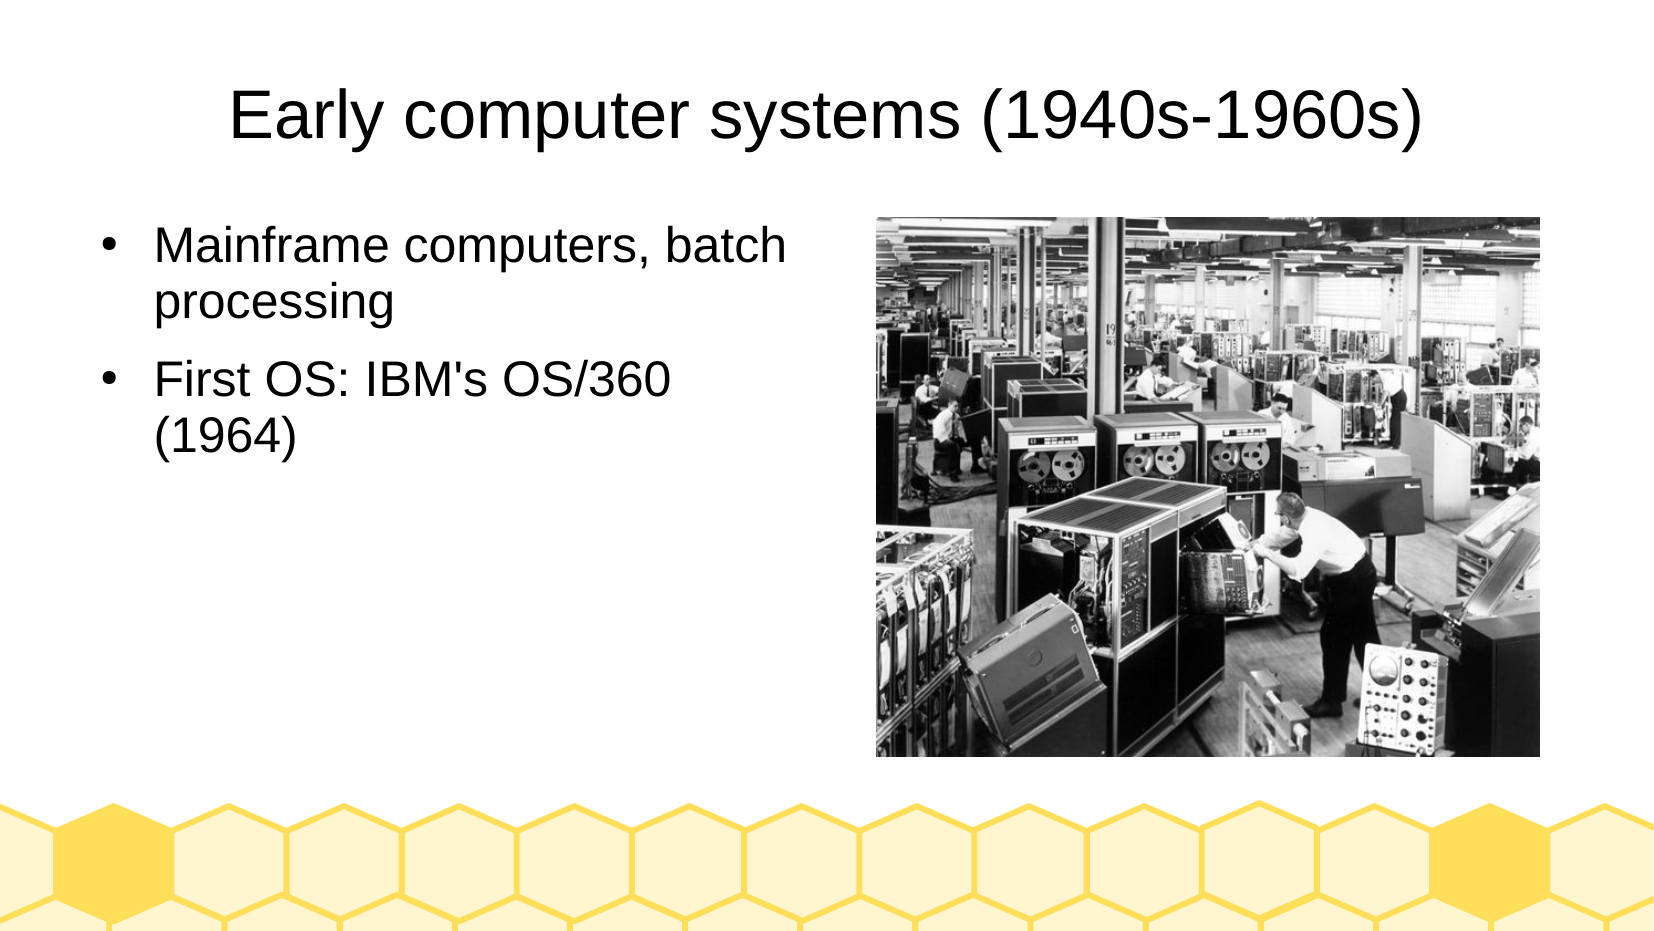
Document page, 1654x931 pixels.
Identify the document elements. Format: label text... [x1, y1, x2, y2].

picture [876, 217, 1540, 758]
title Early computer systems (1940s-1960s) [82, 37, 1571, 193]
list Mainframe computers, batch processing First OS: IBM's OS/360 (1964) [82, 217, 809, 758]
